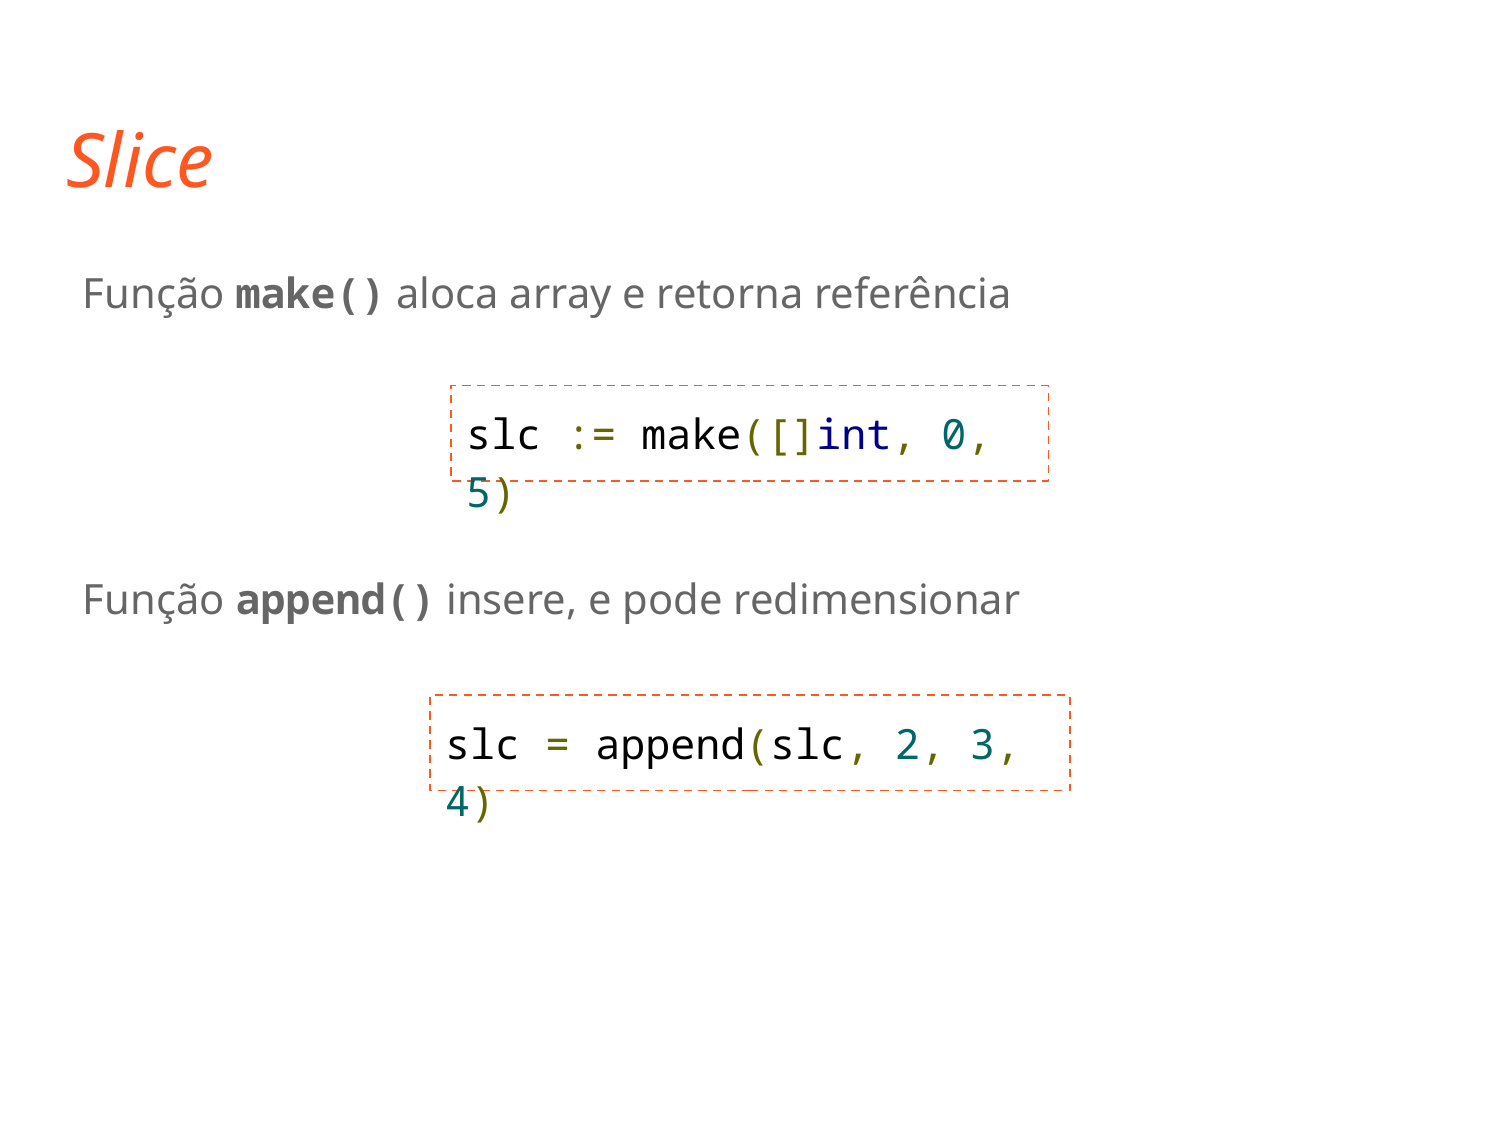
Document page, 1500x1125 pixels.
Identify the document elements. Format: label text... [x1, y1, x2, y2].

title Slice [51, 97, 1449, 223]
text_box slc = append(slc, 2, 3, 4) [430, 695, 1070, 791]
list Função make() aloca array e retorna referência [51, 252, 1449, 339]
list Função append() insere, e pode redimensionar [51, 557, 1449, 654]
text_box slc := make([]int, 0, 5) [451, 385, 1049, 481]
